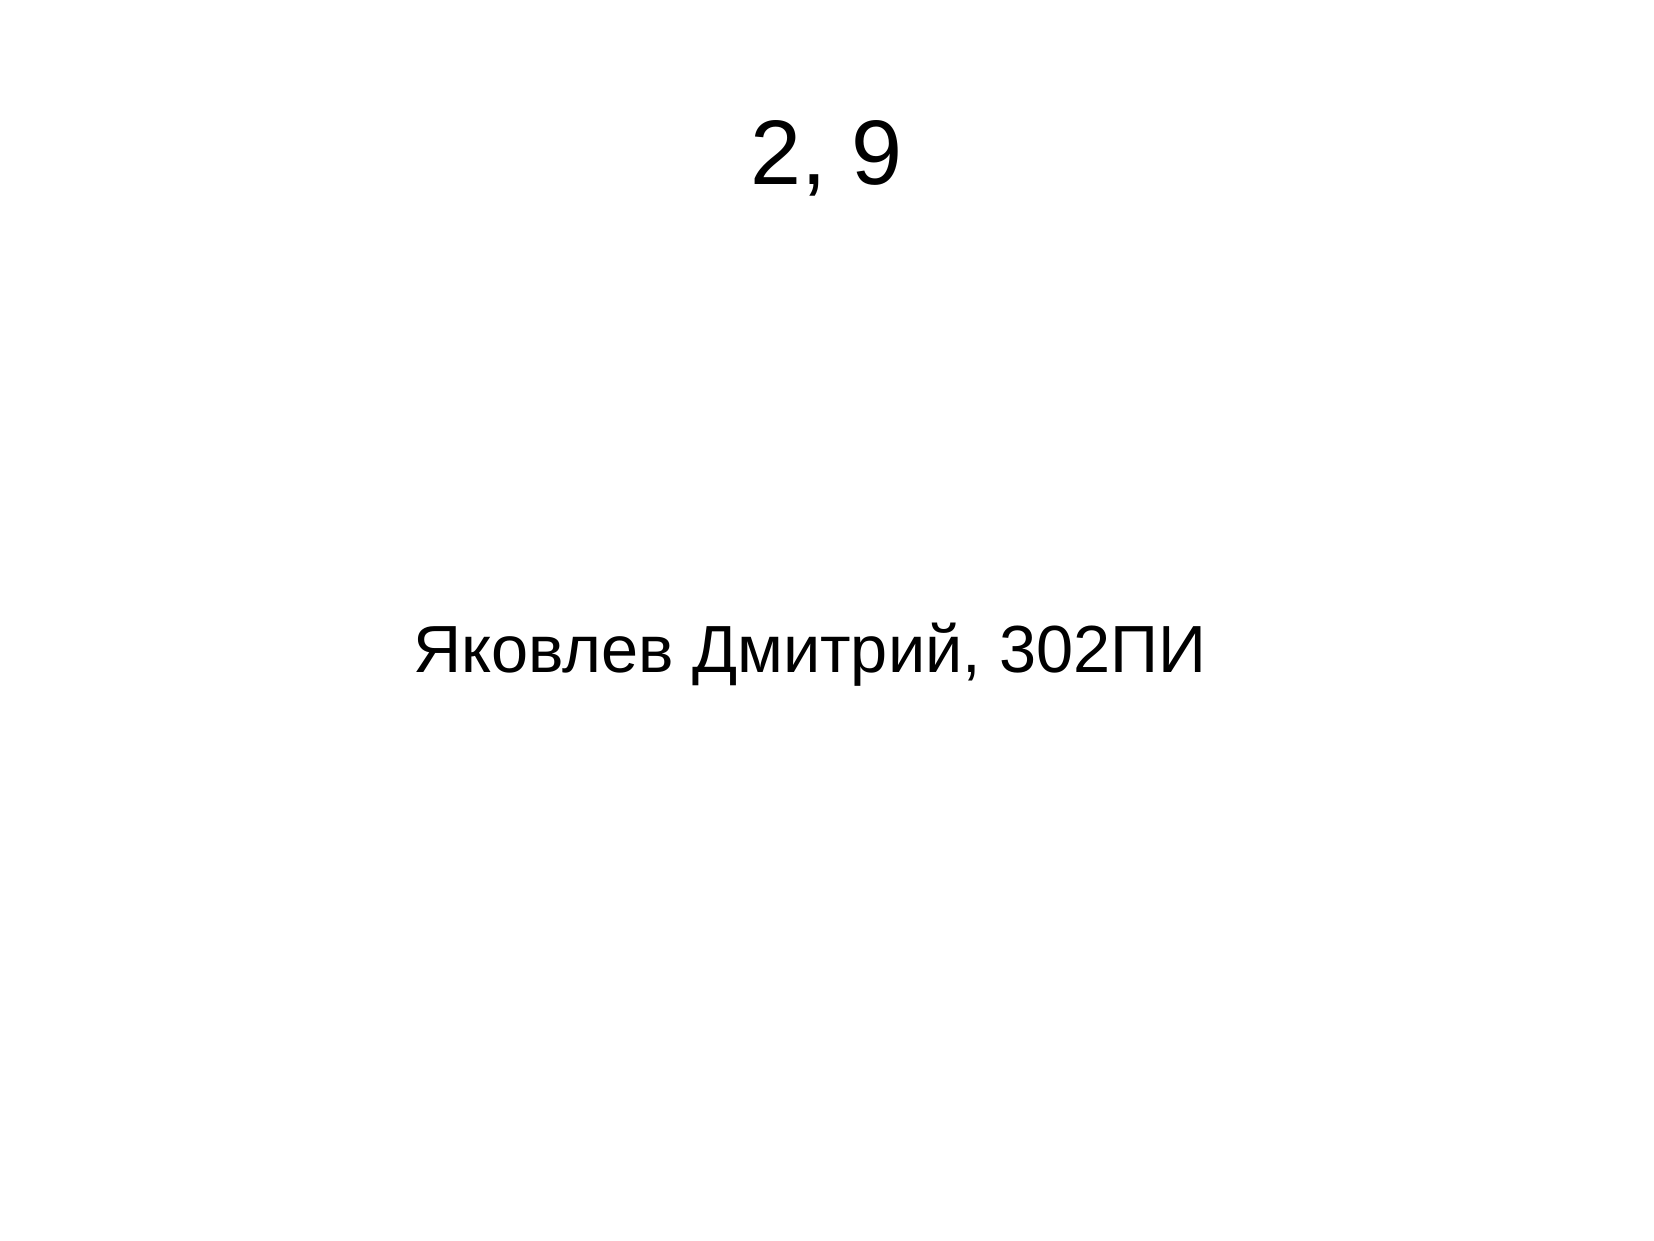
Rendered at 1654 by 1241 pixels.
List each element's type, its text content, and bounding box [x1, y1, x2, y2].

subtitle Яковлев Дмитрий, 302ПИ [82, 290, 1538, 1010]
title 2, 9 [82, 49, 1571, 257]
